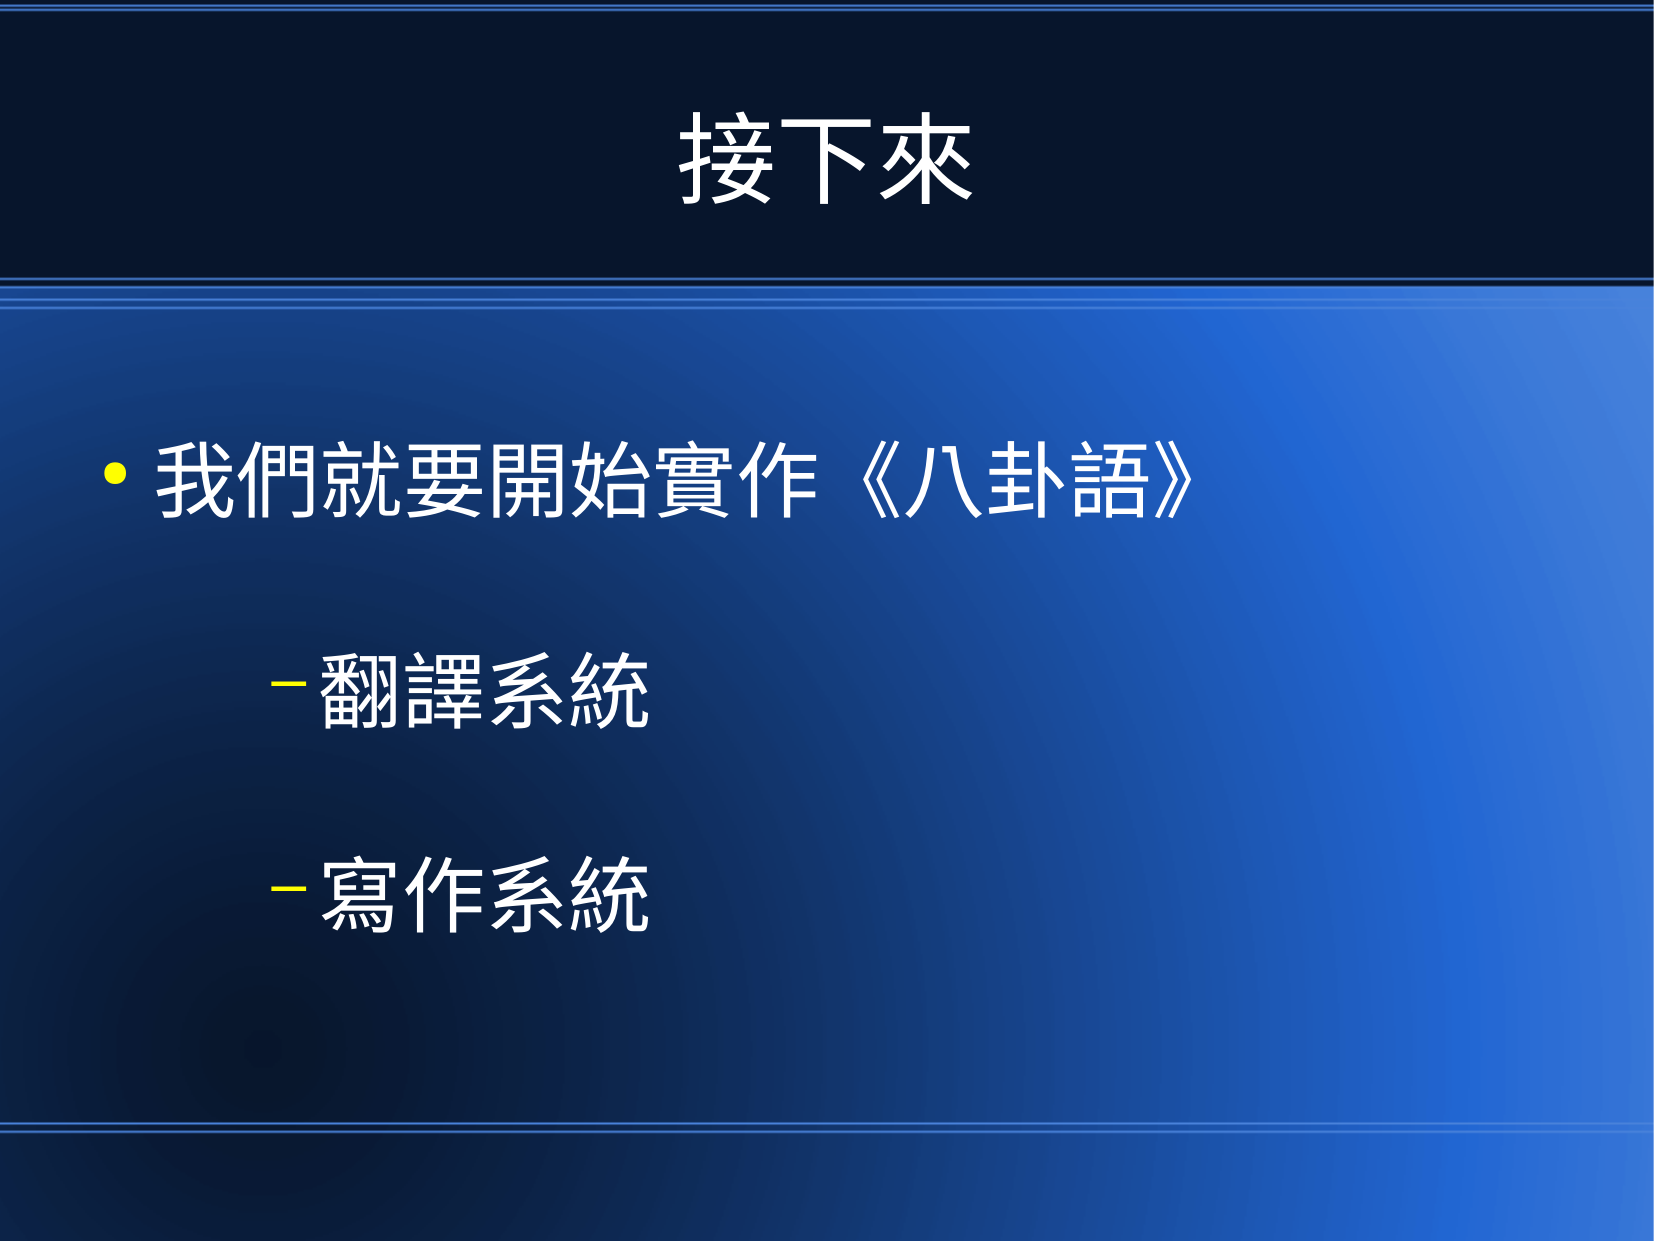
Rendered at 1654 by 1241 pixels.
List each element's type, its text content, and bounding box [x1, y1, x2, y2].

picture [0, 0, 1654, 1241]
list 我們就要開始實作《八卦語》 翻譯系統 寫作系統 [82, 355, 1571, 1241]
title 接下來 [82, 49, 1571, 257]
